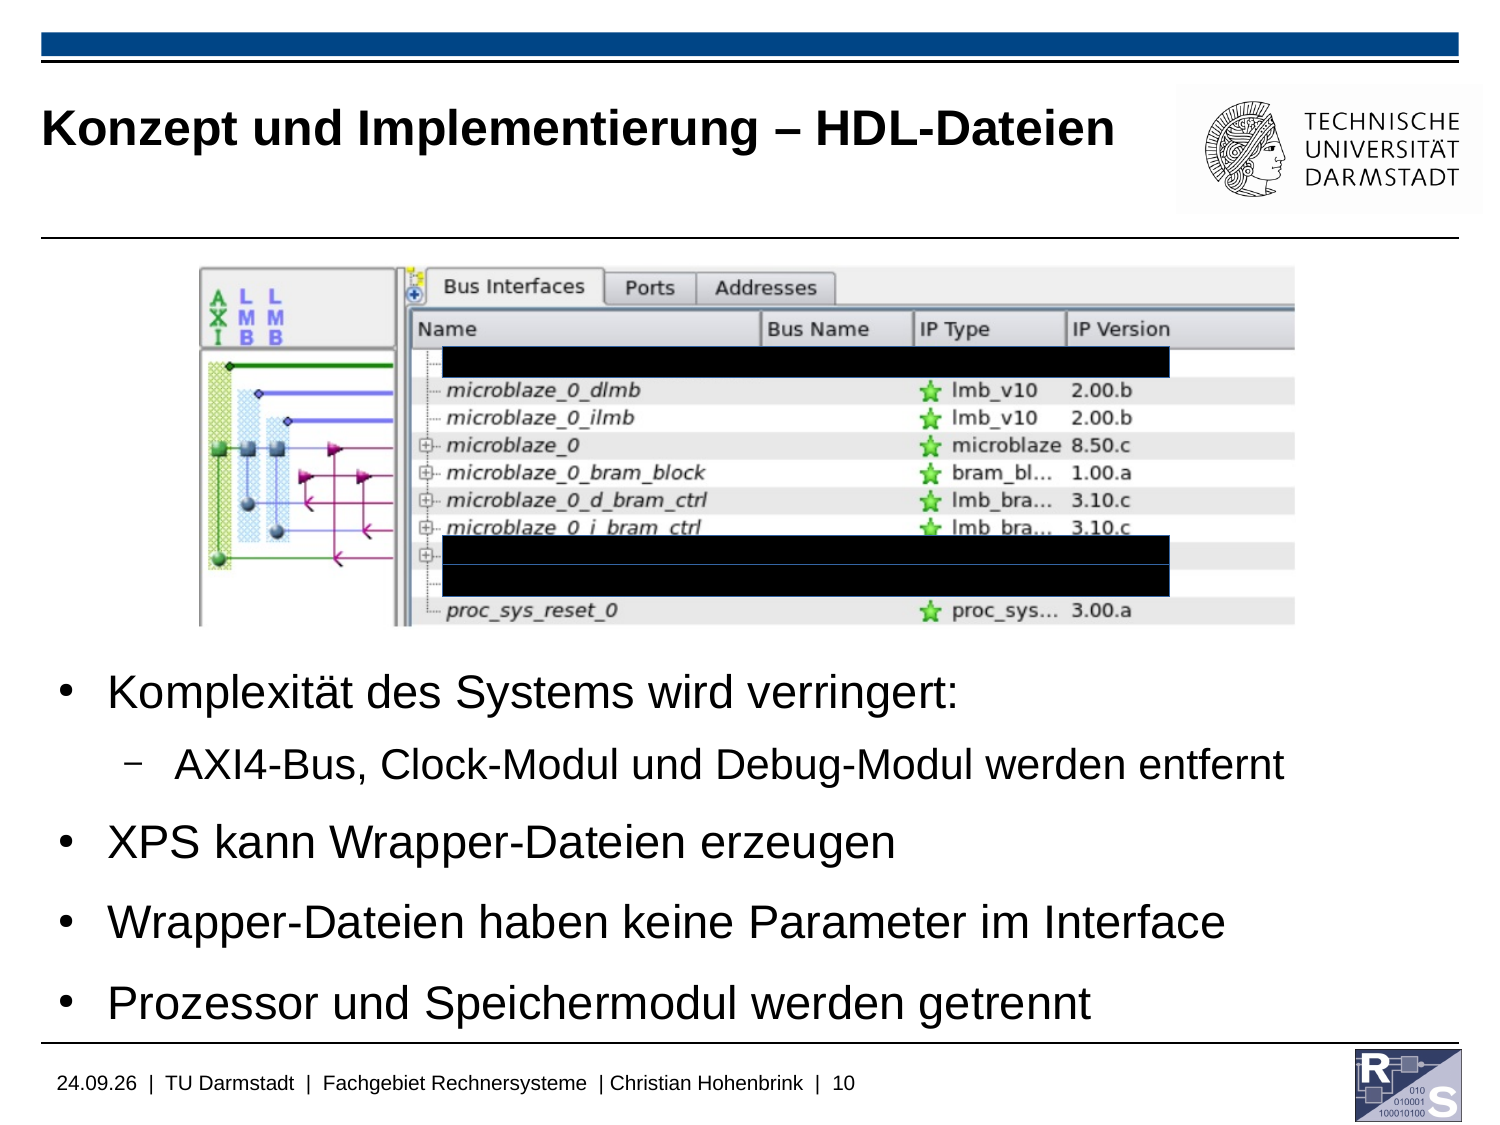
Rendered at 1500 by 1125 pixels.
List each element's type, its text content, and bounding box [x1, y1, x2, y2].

text_box [442, 535, 1170, 597]
list Komplexität des Systems wird verringert: AXI4-Bus, Clock-Modul und Debug-Modul werden entfernt XPS kann Wrapper-Dateien erzeugen Wrapper-Dateien haben keine Parameter im Interface Prozessor und Speichermodul werden getrennt [41, 664, 1455, 1031]
picture [1355, 1049, 1462, 1122]
title Konzept und Implementierung – HDL-Dateien [41, 52, 1131, 204]
picture [199, 263, 1296, 630]
text_box [442, 346, 1170, 378]
